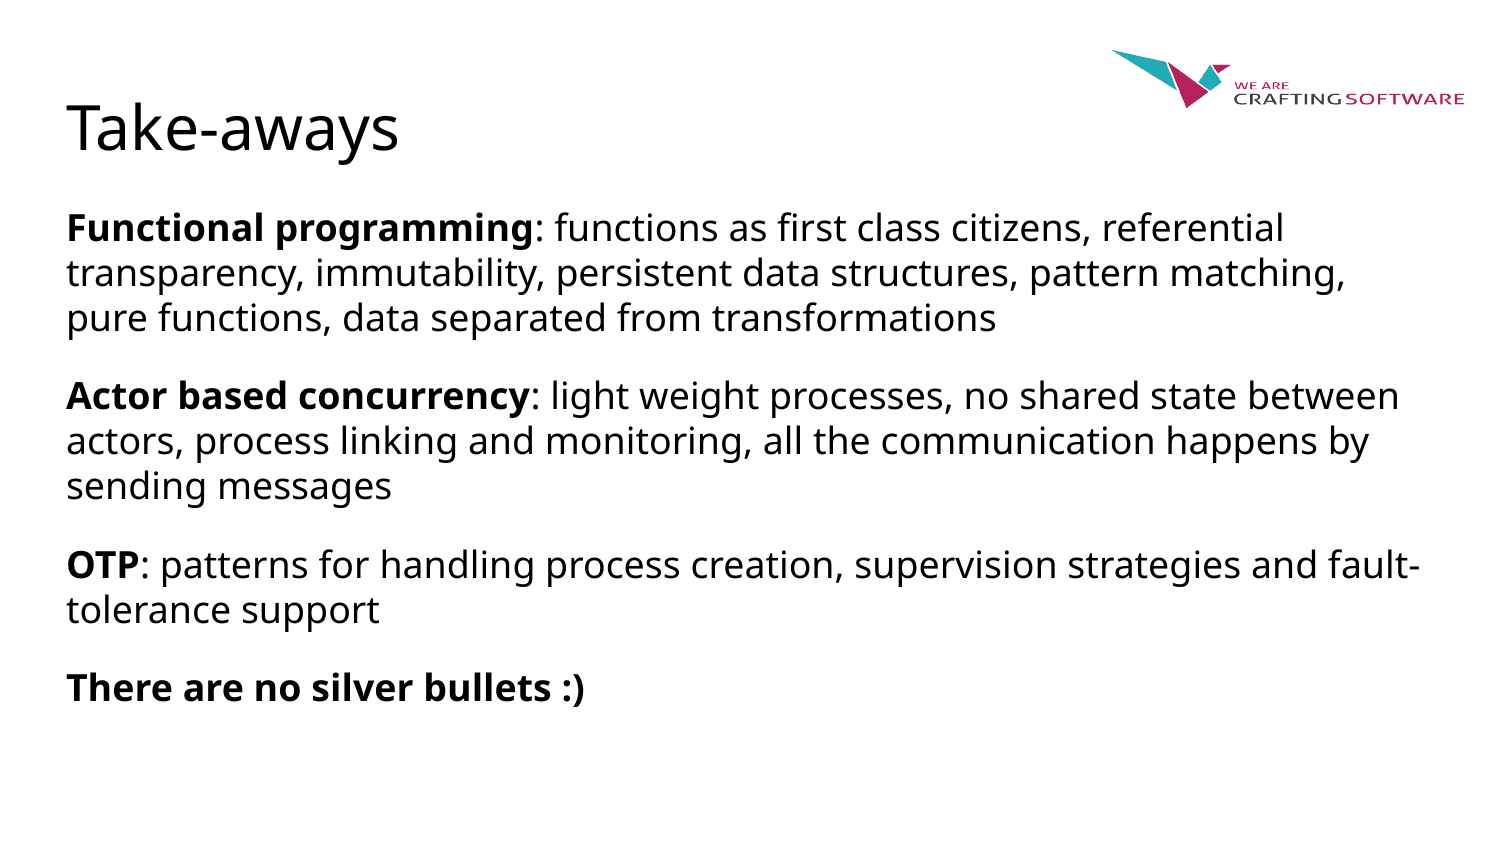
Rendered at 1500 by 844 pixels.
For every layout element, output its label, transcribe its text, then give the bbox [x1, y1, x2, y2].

list Functional programming: functions as first class citizens, referential transparency, immutability, persistent data structures, pattern matching, pure functions, data separated from transformations Actor based concurrency: light weight processes, no shared state between actors, process linking and monitoring, all the communication happens by sending messages OTP: patterns for handling process creation, supervision strategies and fault-tolerance support There are no silver bullets :) [51, 189, 1449, 750]
picture [1094, 0, 1481, 163]
title Take-aways [51, 72, 1449, 167]
